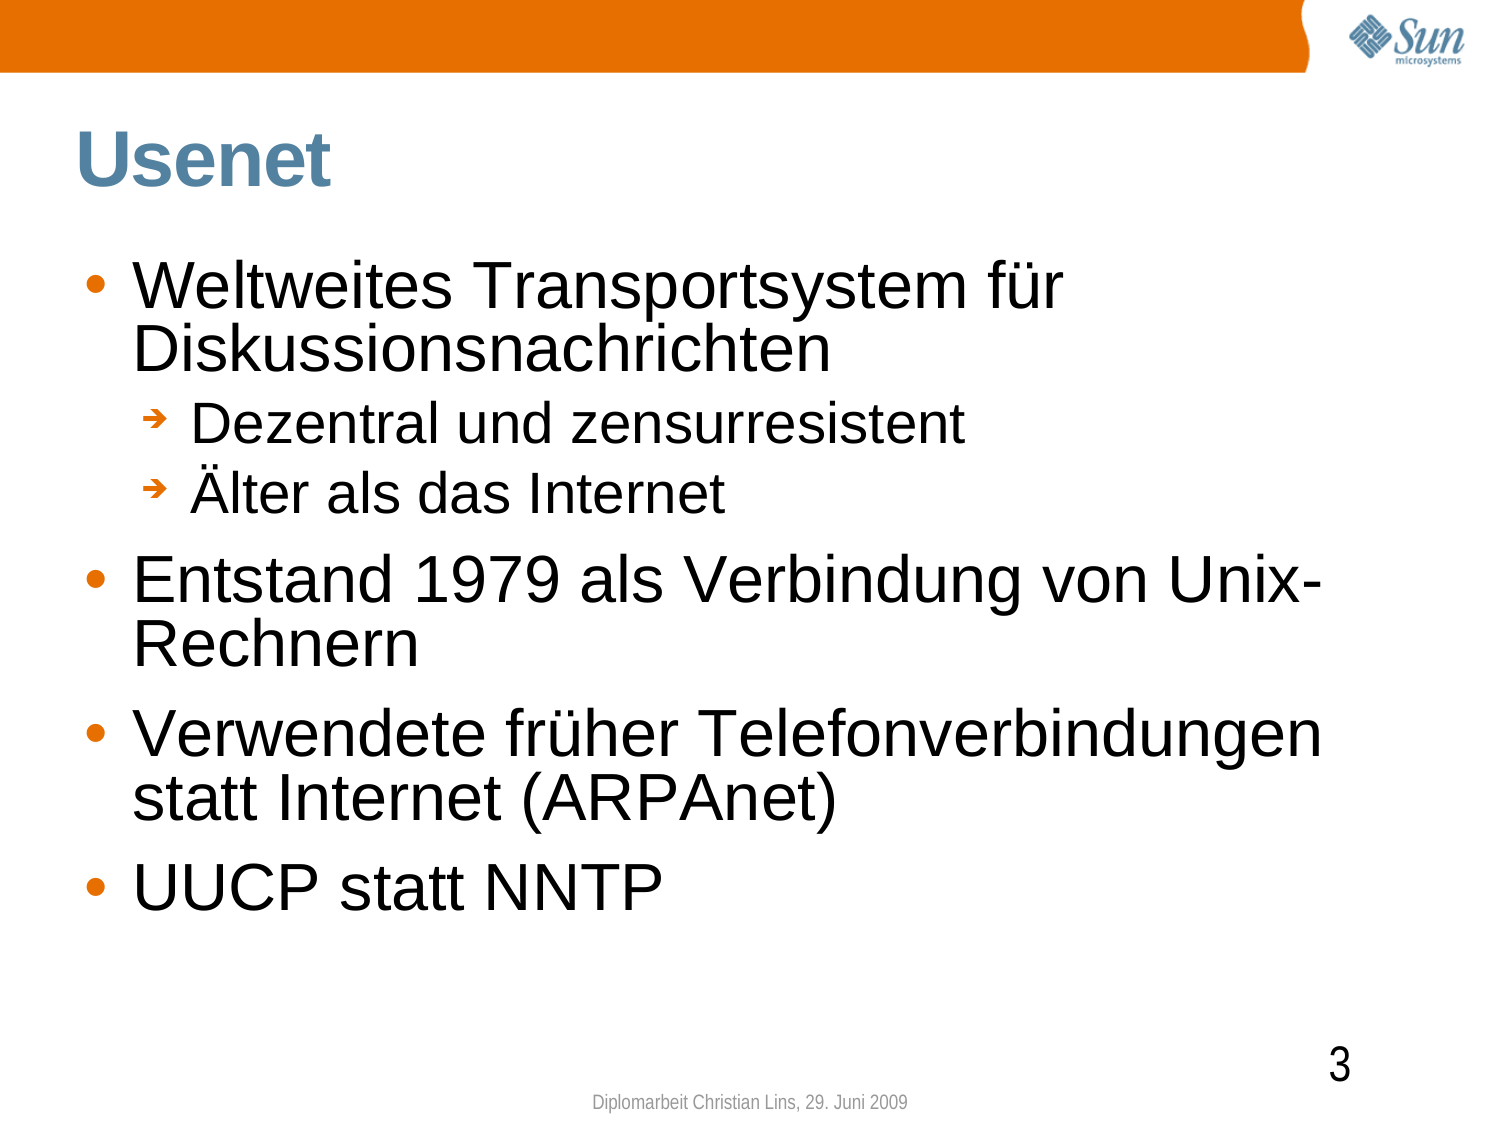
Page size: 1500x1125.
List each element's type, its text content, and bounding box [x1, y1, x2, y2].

title Usenet [75, 122, 1438, 228]
list Weltweites Transportsystem für Diskussionsnachrichten Dezentral und zensurresistent Älter als das Internet Entstand 1979 als Verbindung von Unix-Rechnern Verwendete früher Telefonverbindungen statt Internet (ARPAnet) UUCP statt NNTP [64, 257, 1402, 952]
picture [0, 0, 1500, 75]
